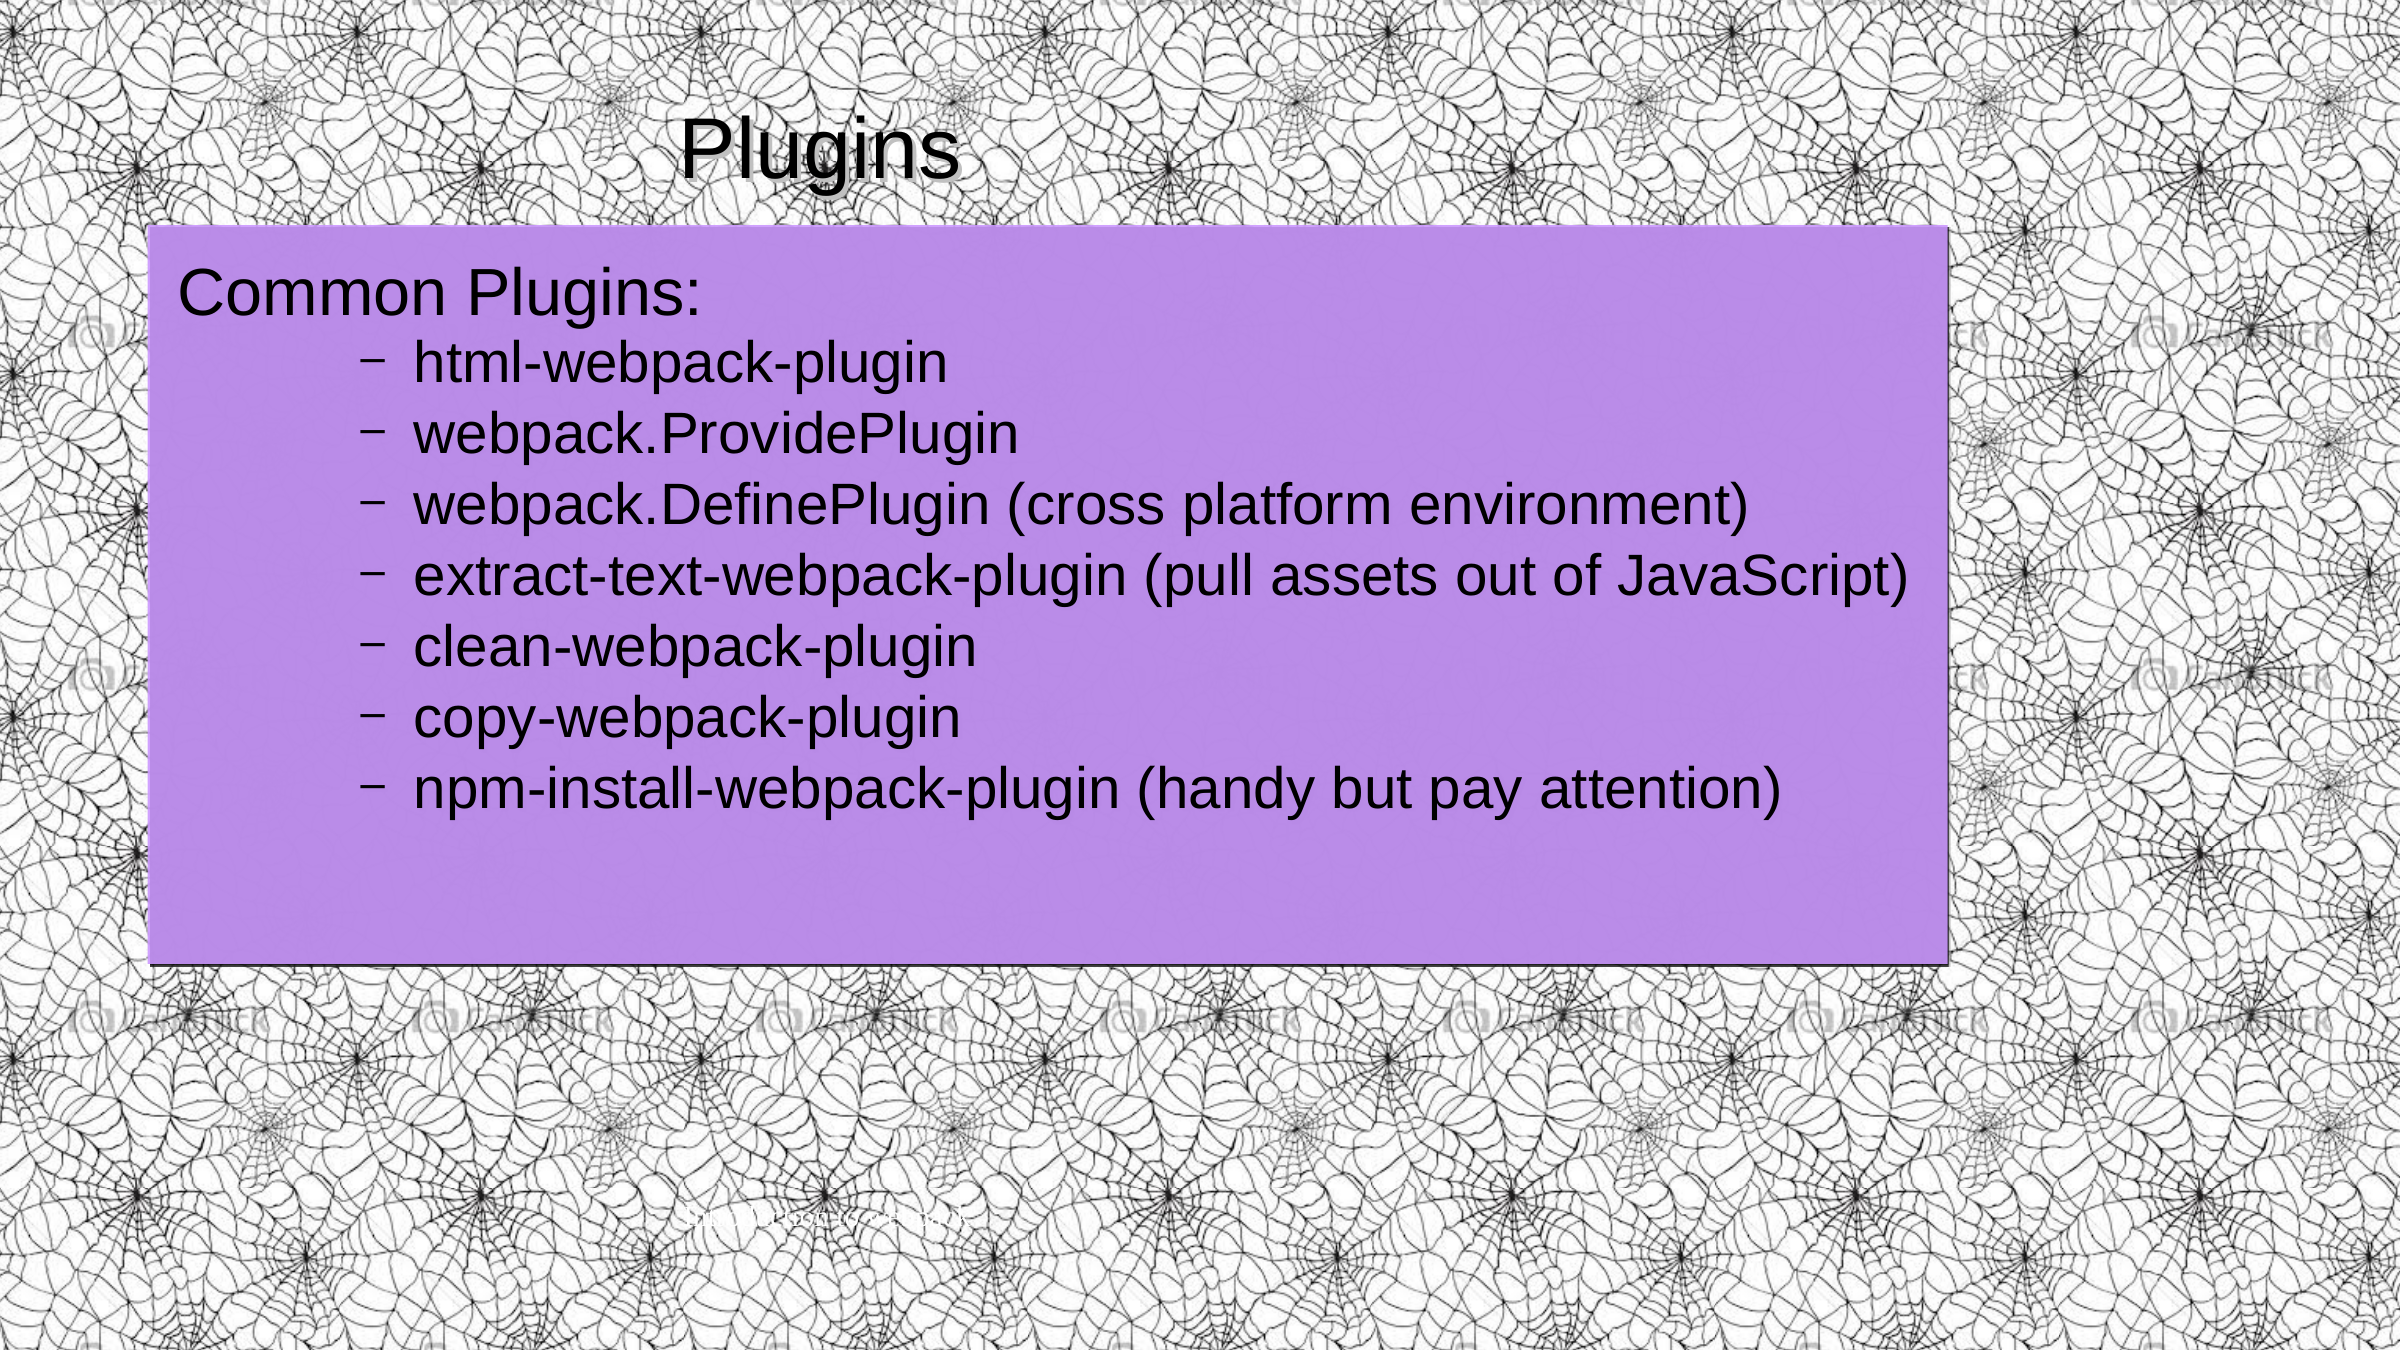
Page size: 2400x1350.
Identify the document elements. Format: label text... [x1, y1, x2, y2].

title Plugins [135, 45, 1506, 253]
list Common Plugins: html-webpack-plugin webpack.ProvidePlugin webpack.DefinePlugin (cross platform environment) extract-text-webpack-plugin (pull assets out of JavaScript) clean-webpack-plugin copy-webpack-plugin npm-install-webpack-plugin (handy but pay attention) [147, 225, 1948, 964]
picture [0, 0, 2400, 1350]
